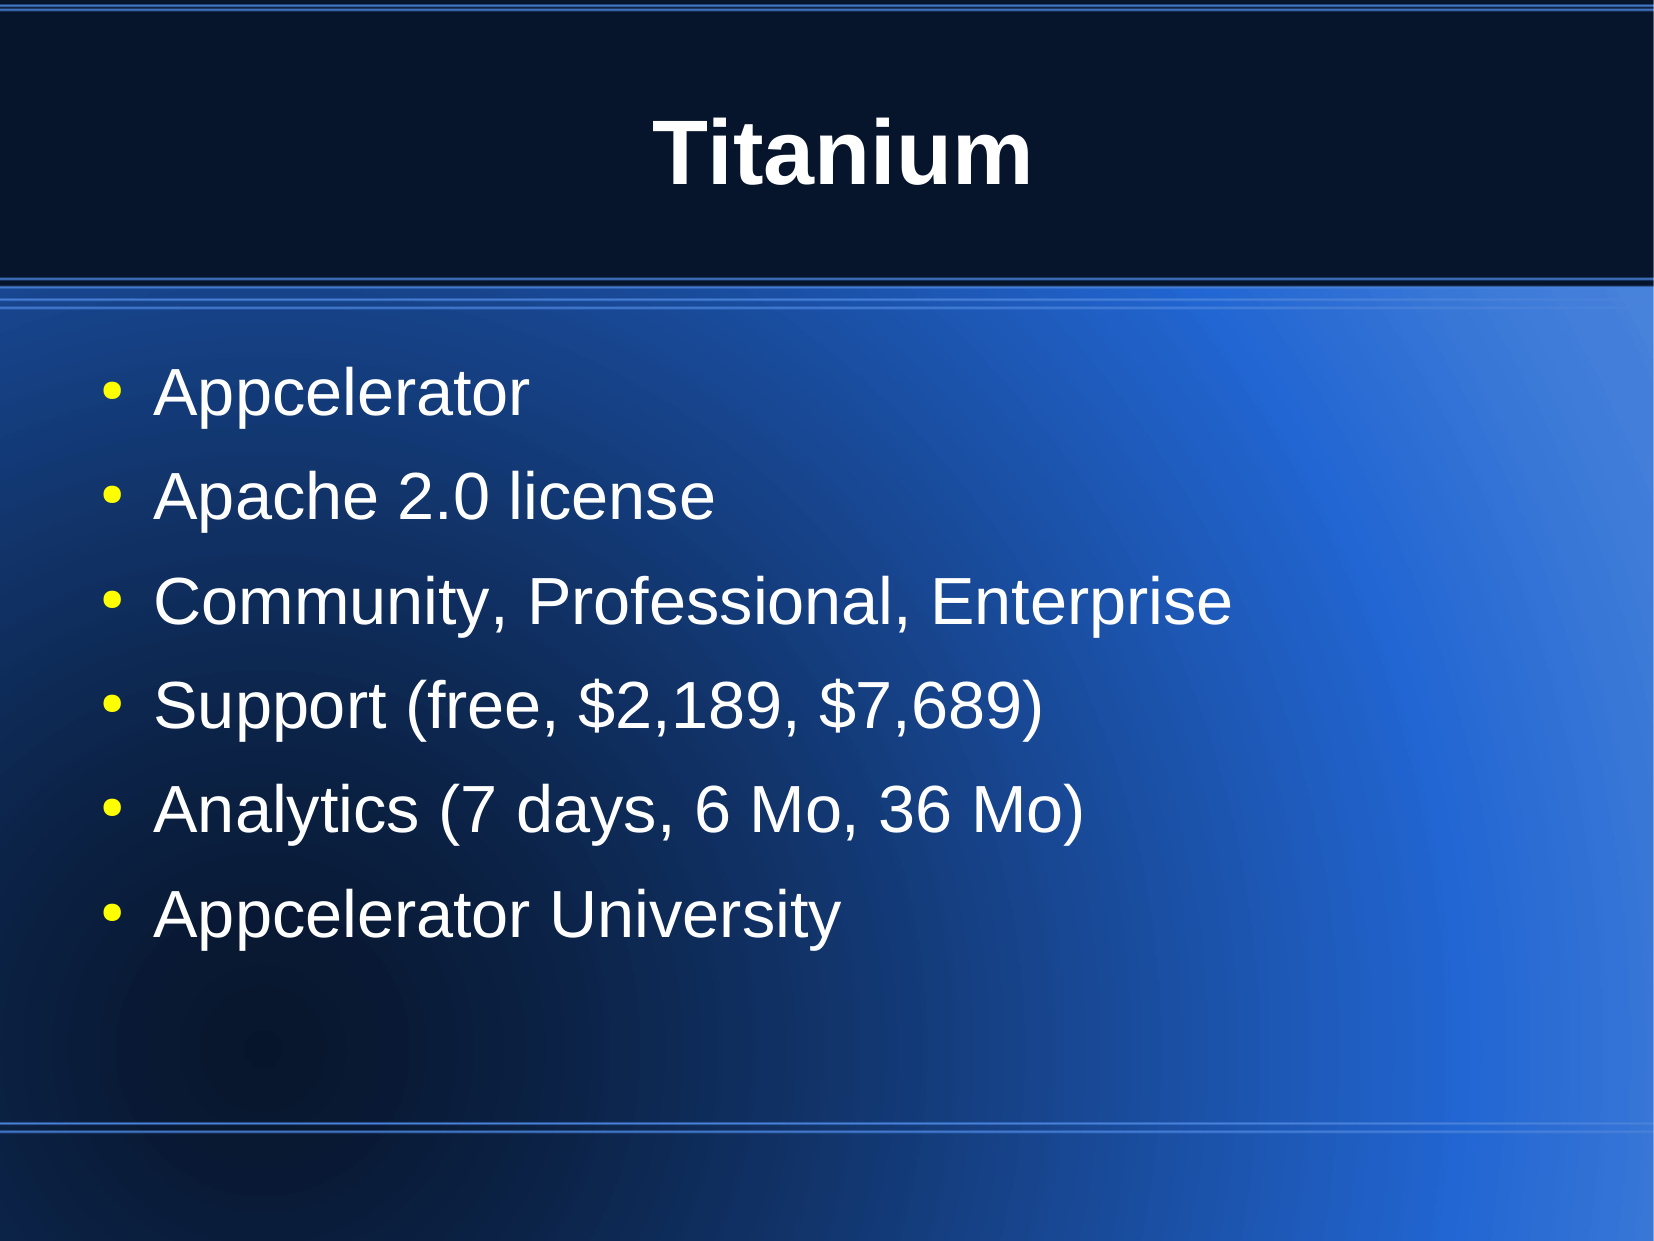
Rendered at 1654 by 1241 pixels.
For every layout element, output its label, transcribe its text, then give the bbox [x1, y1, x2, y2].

picture [0, 0, 1654, 1241]
title Titanium [82, 56, 1571, 250]
list Appcelerator Apache 2.0 license Community, Professional, Enterprise Support (free, $2,189, $7,689) Analytics (7 days, 6 Mo, 36 Mo) Appcelerator University [82, 355, 1571, 1159]
